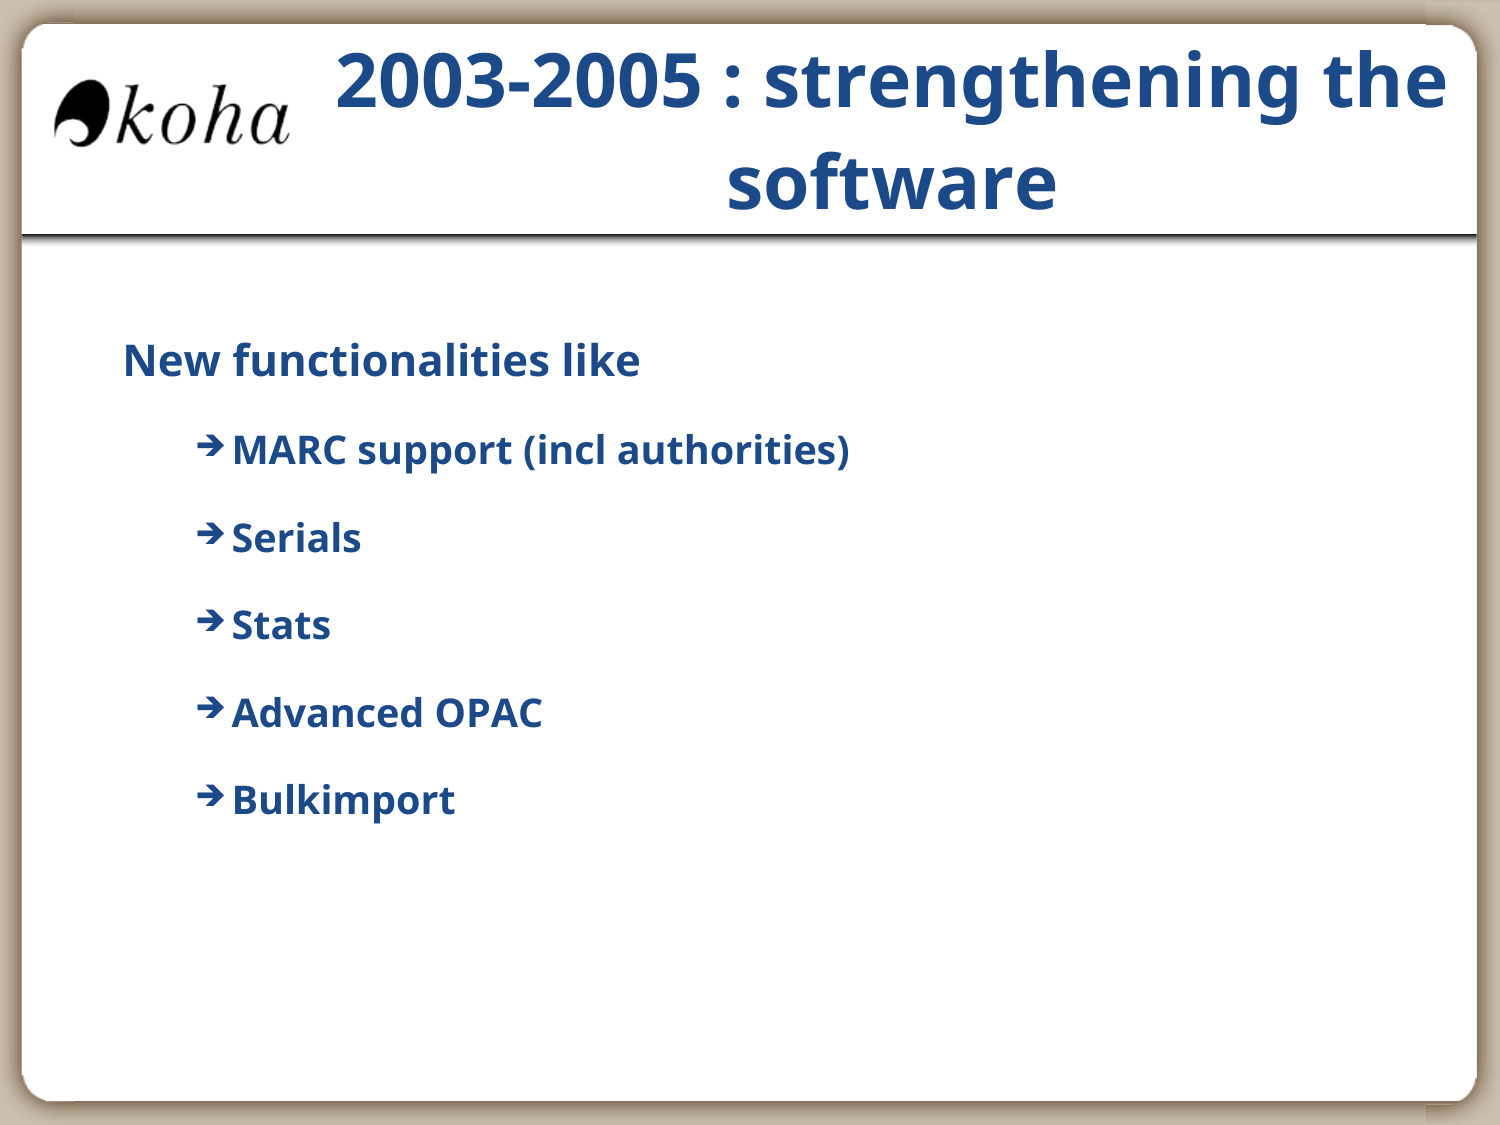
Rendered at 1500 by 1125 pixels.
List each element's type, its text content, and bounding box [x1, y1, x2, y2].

picture [0, 0, 1500, 1125]
title 2003-2005 : strengthening the software [315, 0, 1463, 260]
list New functionalities like MARC support (incl authorities) Serials Stats Advanced OPAC Bulkimport [118, 317, 1382, 1061]
